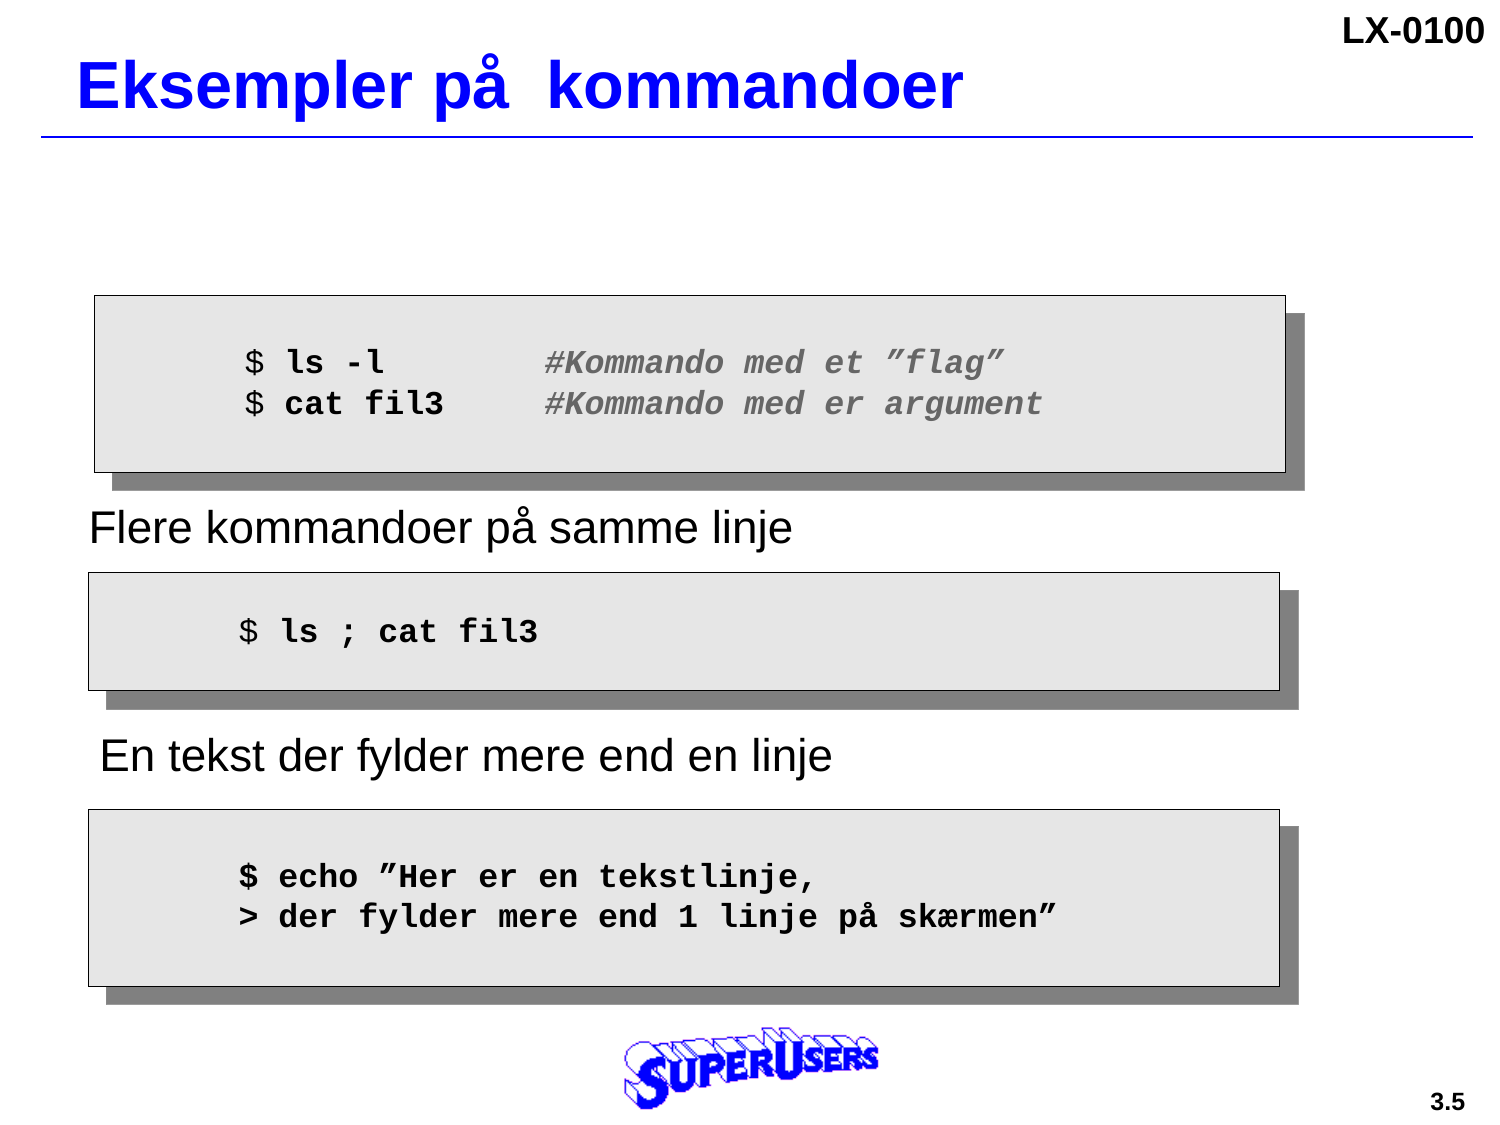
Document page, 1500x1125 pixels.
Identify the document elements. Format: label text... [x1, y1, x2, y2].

picture [620, 1023, 880, 1111]
text_box $ ls ; cat fil3 [88, 572, 1280, 691]
text_box Flere kommandoer på samme linje [88, 503, 994, 556]
text_box En tekst der fylder mere end en linje [99, 732, 1004, 784]
title Eksempler på kommandoer [76, 39, 1424, 126]
text_box $ echo ”Her er en tekstlinje, > der fylder mere end 1 linje på skærmen” [88, 809, 1280, 987]
text_box $ ls -l #Kommando med et ”flag” $ cat fil3 #Kommando med er argument [94, 295, 1286, 473]
